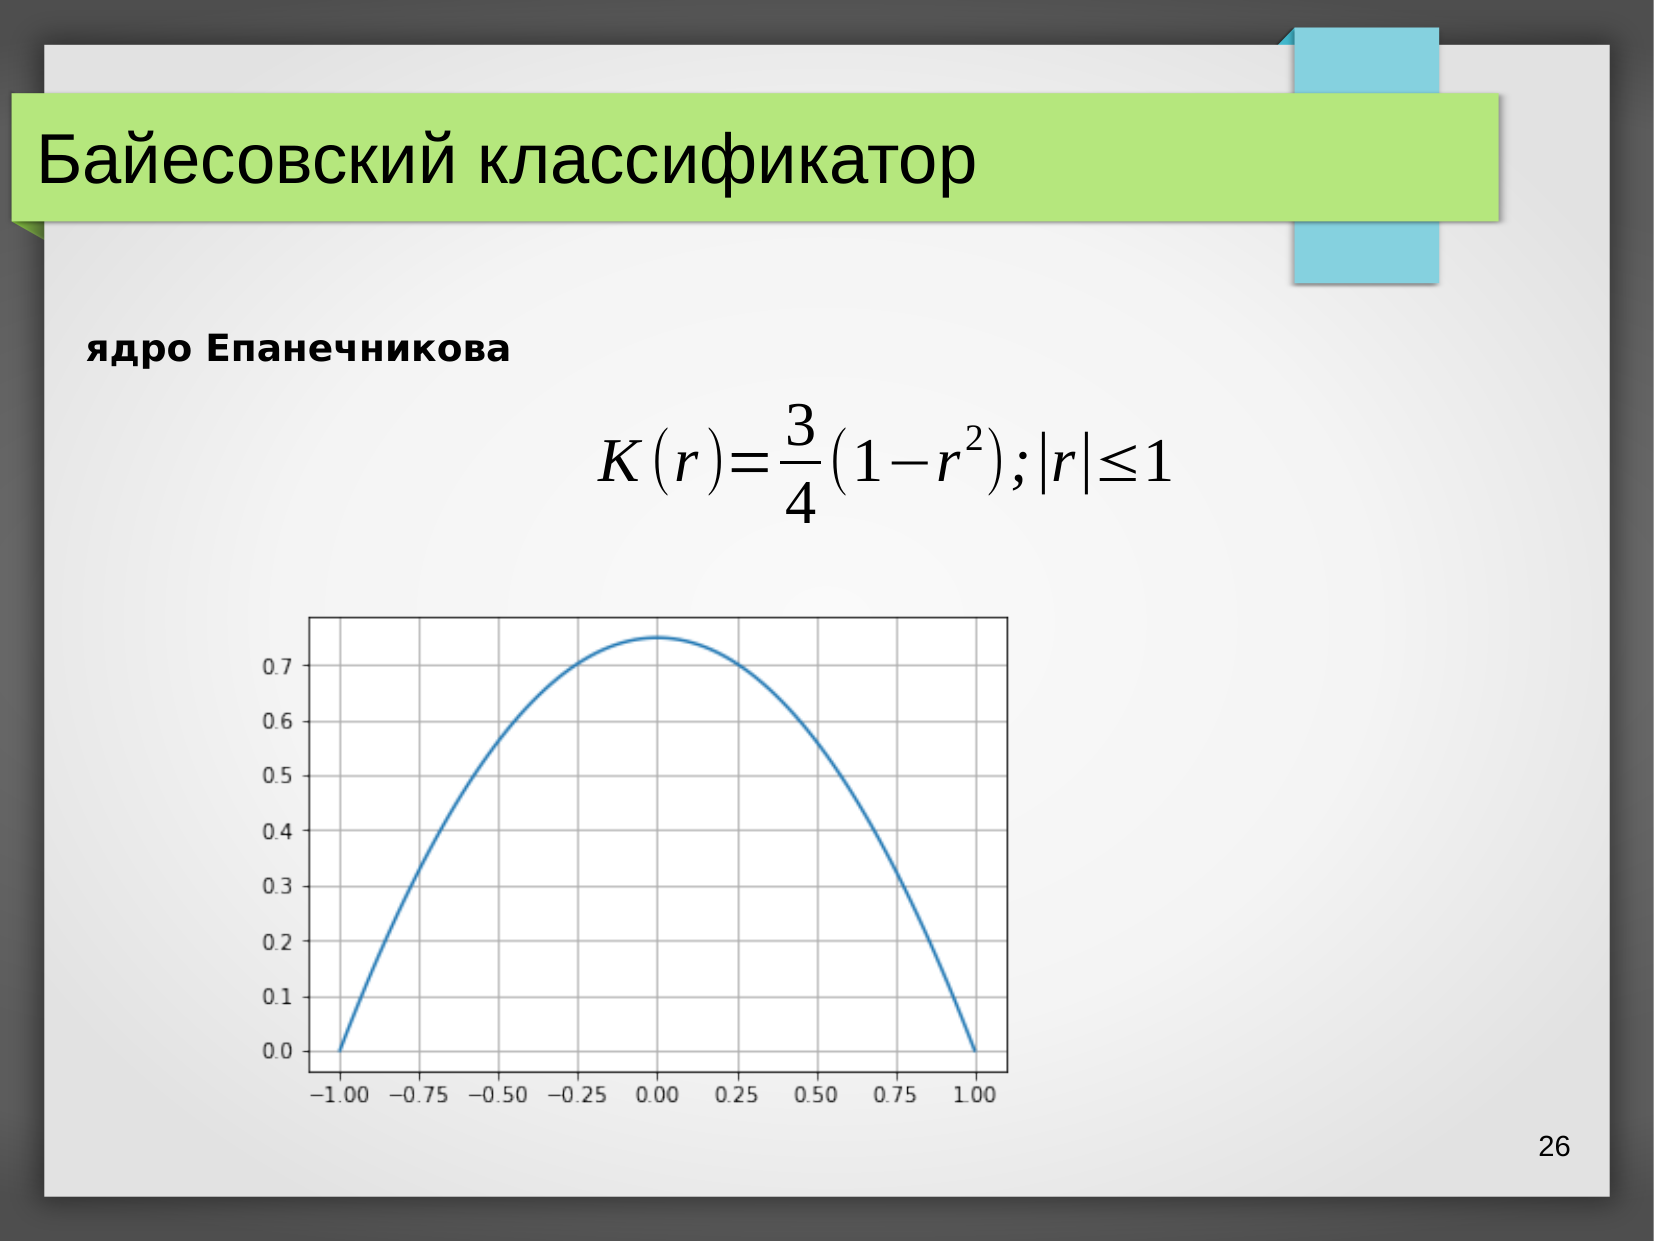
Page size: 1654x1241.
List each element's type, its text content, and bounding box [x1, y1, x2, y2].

picture [0, 0, 1654, 1241]
title Байесовский классификатор [35, 118, 1489, 200]
chart [589, 389, 1182, 537]
text_box ядро Епанечникова [70, 318, 544, 426]
